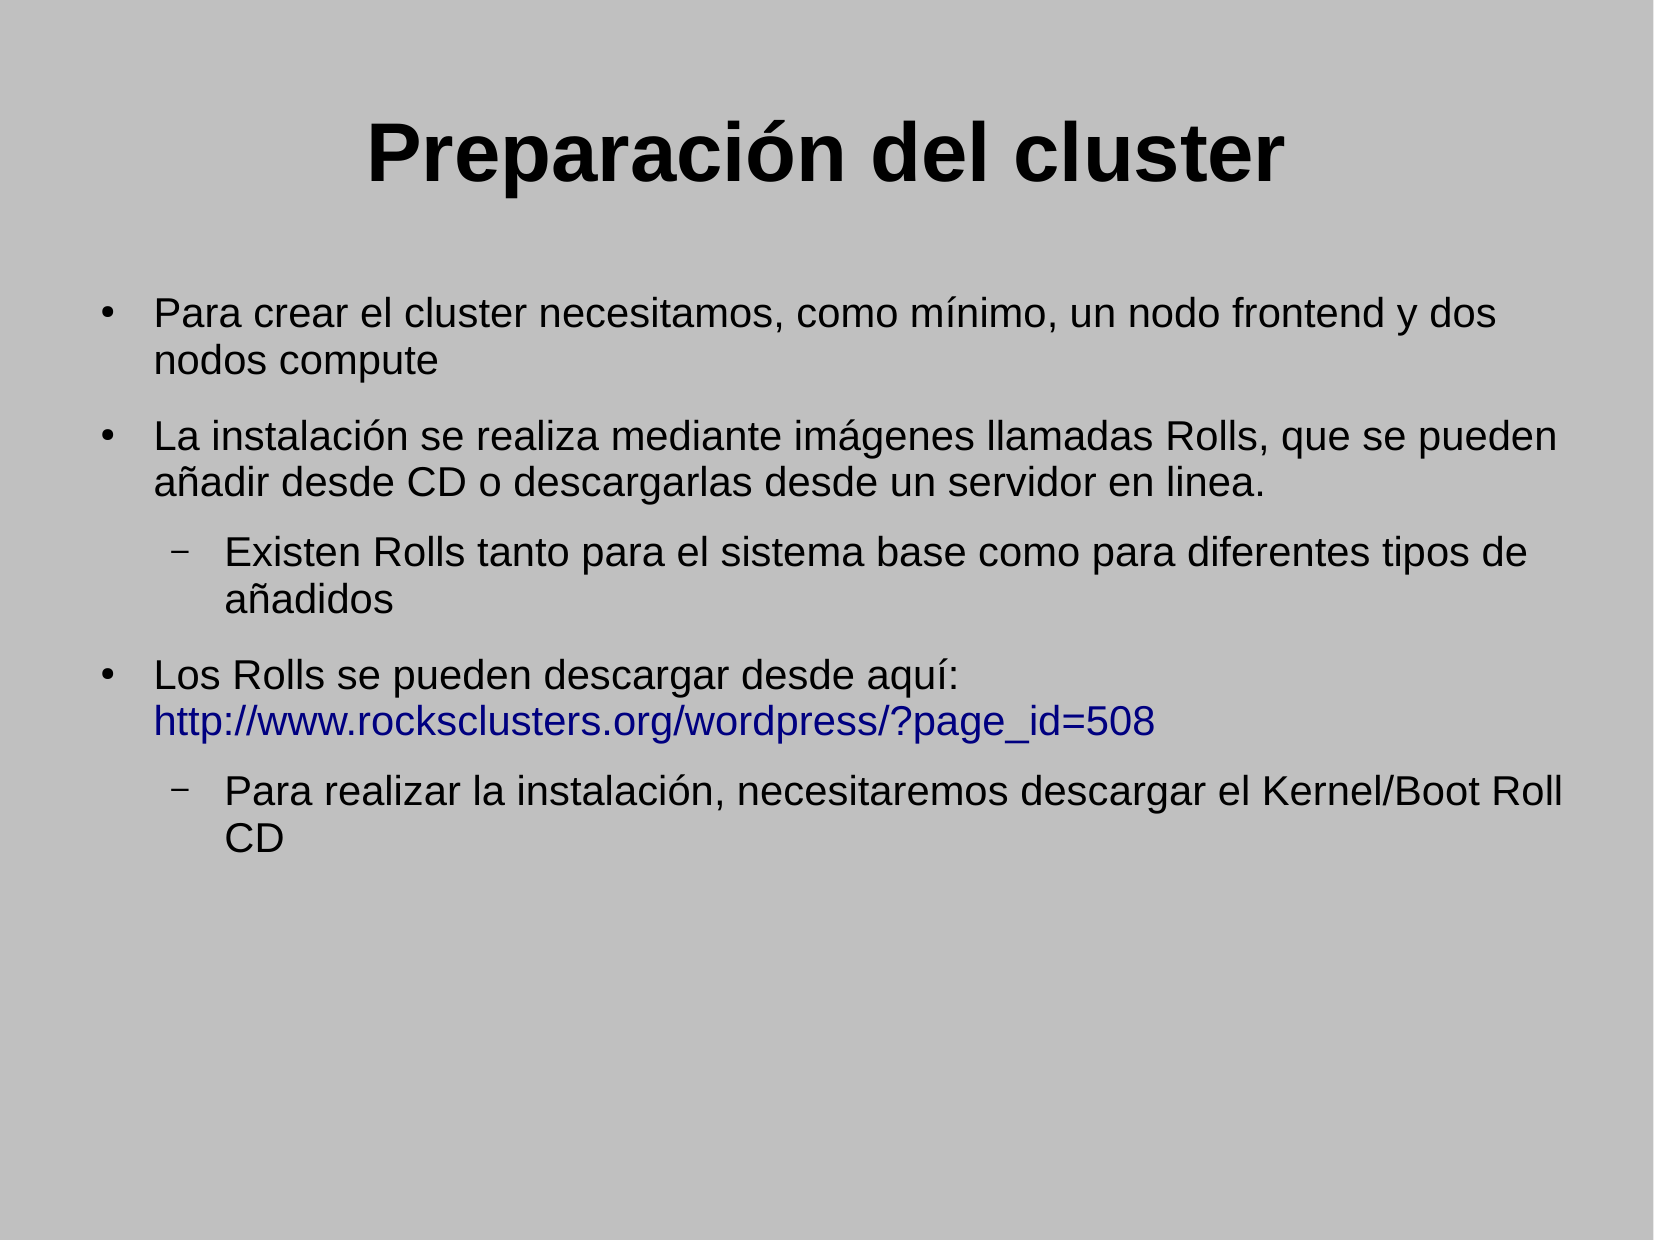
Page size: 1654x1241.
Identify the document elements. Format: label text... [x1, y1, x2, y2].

title Preparación del cluster [82, 49, 1571, 257]
list Para crear el cluster necesitamos, como mínimo, un nodo frontend y dos nodos compute La instalación se realiza mediante imágenes llamadas Rolls, que se pueden añadir desde CD o descargarlas desde un servidor en linea. Existen Rolls tanto para el sistema base como para diferentes tipos de añadidos Los Rolls se pueden descargar desde aquí: http://www.rocksclusters.org/wordpress/?page_id=508 Para realizar la instalación, necesitaremos descargar el Kernel/Boot Roll CD [82, 290, 1571, 1010]
